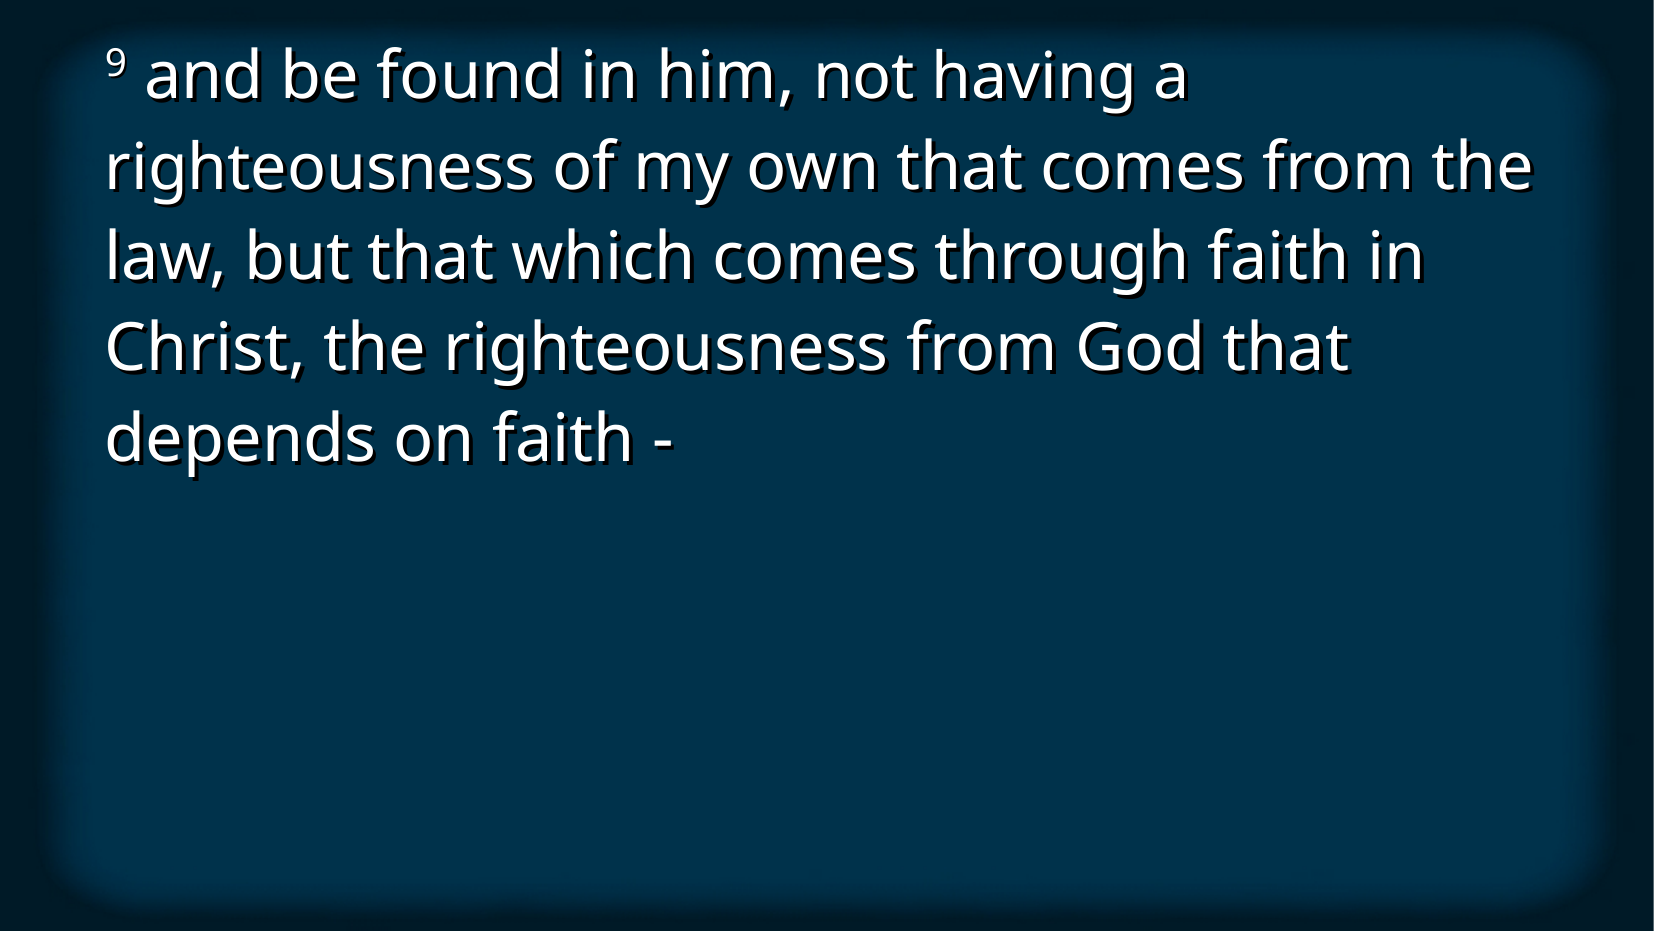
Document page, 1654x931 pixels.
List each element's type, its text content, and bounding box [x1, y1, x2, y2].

text_box 9 and be found in him, not having a righteousness of my own that comes from the law, but that which comes through faith in Christ, the righteousness from God that depends on faith - [90, 19, 1576, 406]
picture [0, 0, 1654, 931]
